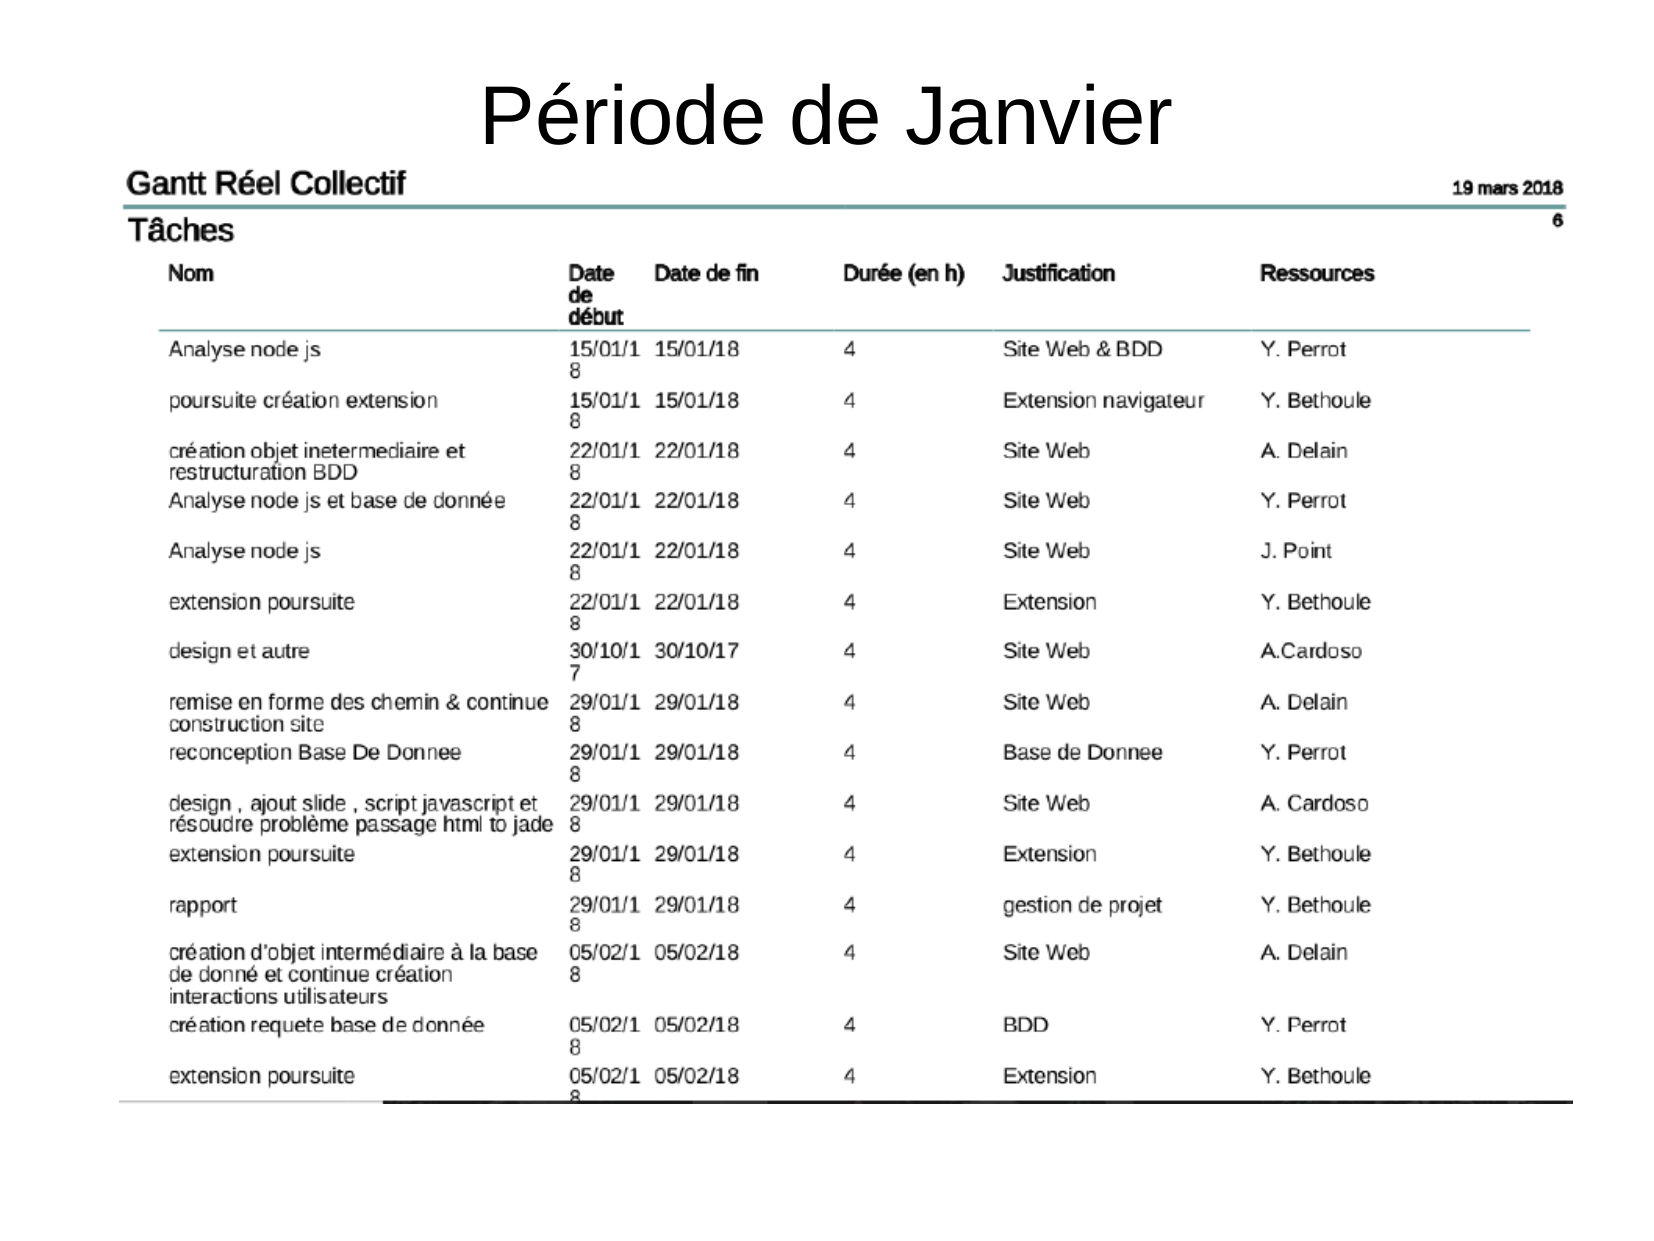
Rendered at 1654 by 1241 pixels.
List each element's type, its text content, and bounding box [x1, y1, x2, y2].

title Période de Janvier [82, 11, 1571, 219]
picture [119, 161, 1573, 1104]
